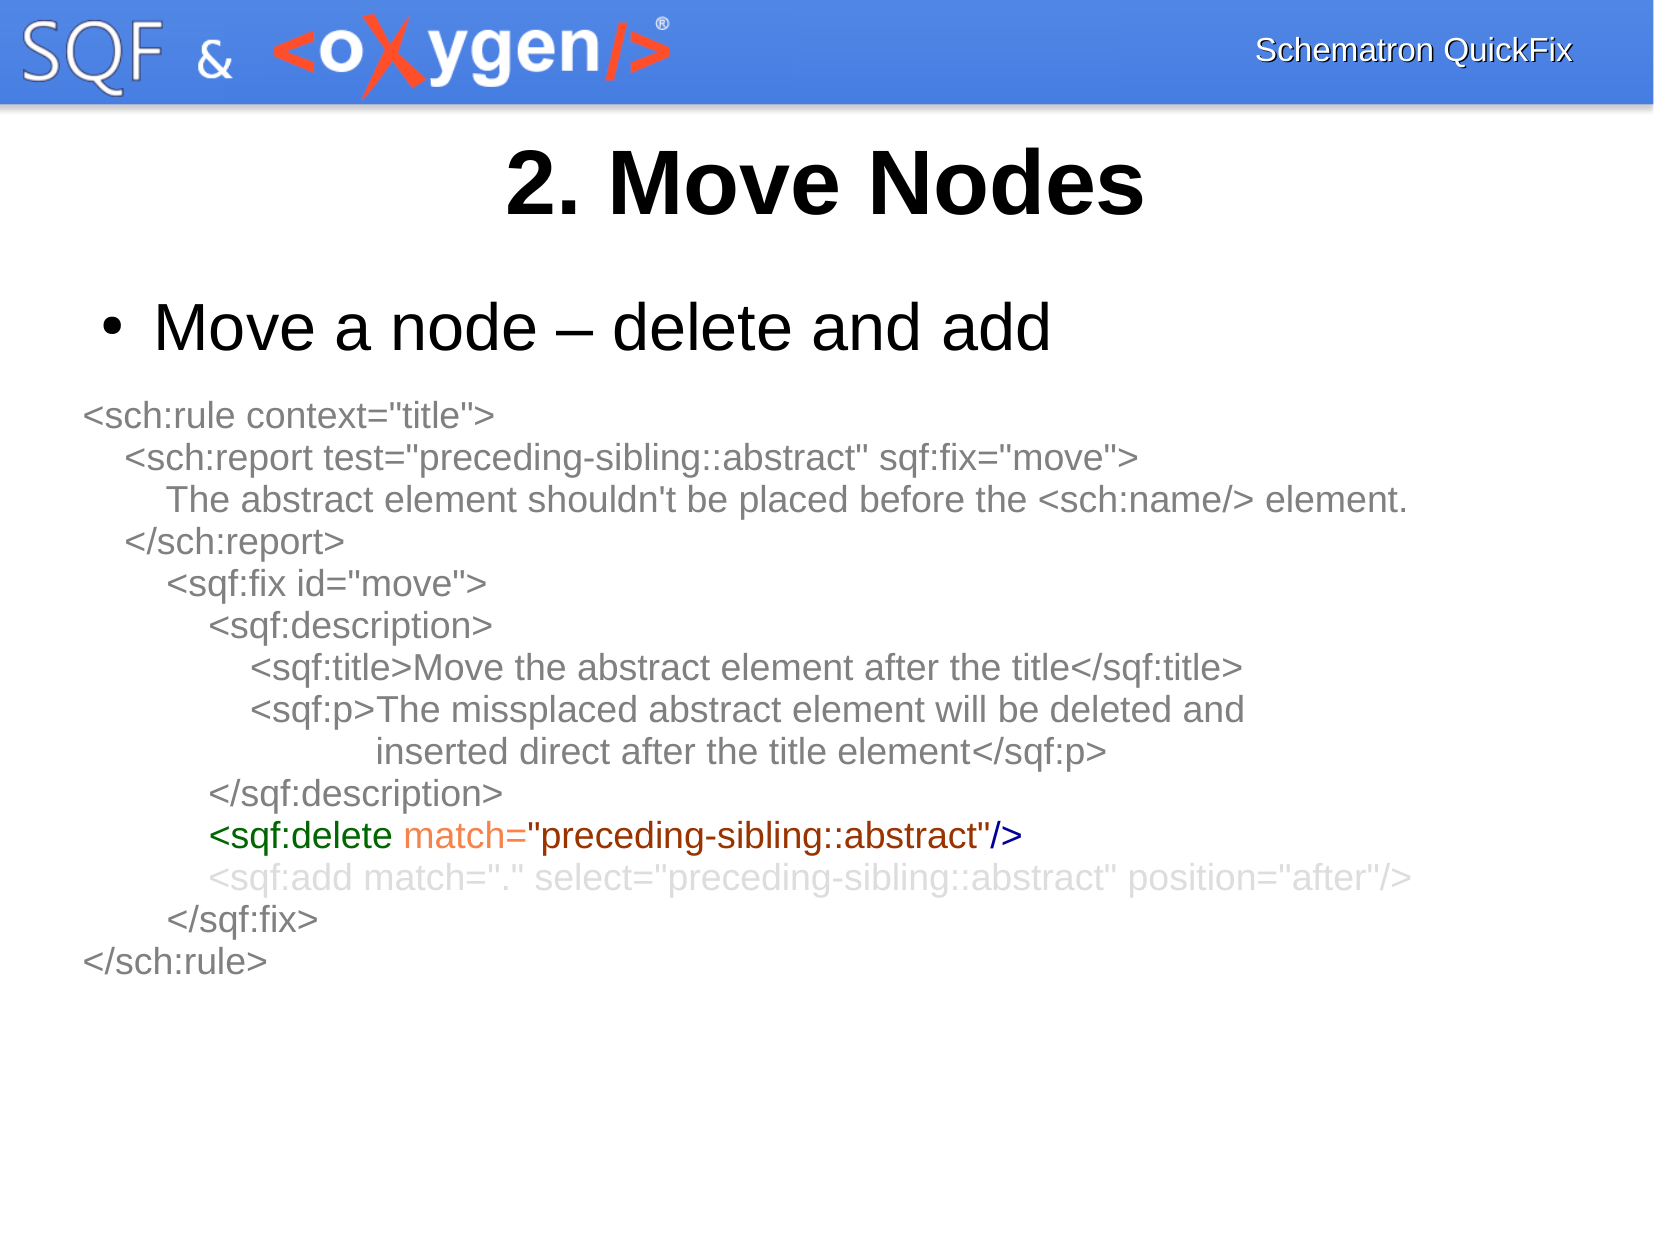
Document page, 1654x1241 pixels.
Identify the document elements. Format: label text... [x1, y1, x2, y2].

title 2. Move Nodes [82, 78, 1571, 287]
picture [0, 0, 1654, 118]
list Move a node – delete and add <sch:rule context="title"> <sch:report test="preceding-sibling::abstract" sqf:fix="move"> The abstract element shouldn't be placed before the <sch:name/> element. </sch:report> <sqf:fix id="move"> <sqf:description> <sqf:title>Move the abstract element after the title</sqf:title> <sqf:p>The missplaced abstract element will be deleted and inserted direct after the title element</sqf:p> </sqf:description> <sqf:delete match="preceding-sibling::abstract"/> <sqf:add match="." select="preceding-sibling::abstract" position="after"/> </sqf:fix> </sch:rule> [82, 290, 1571, 1110]
